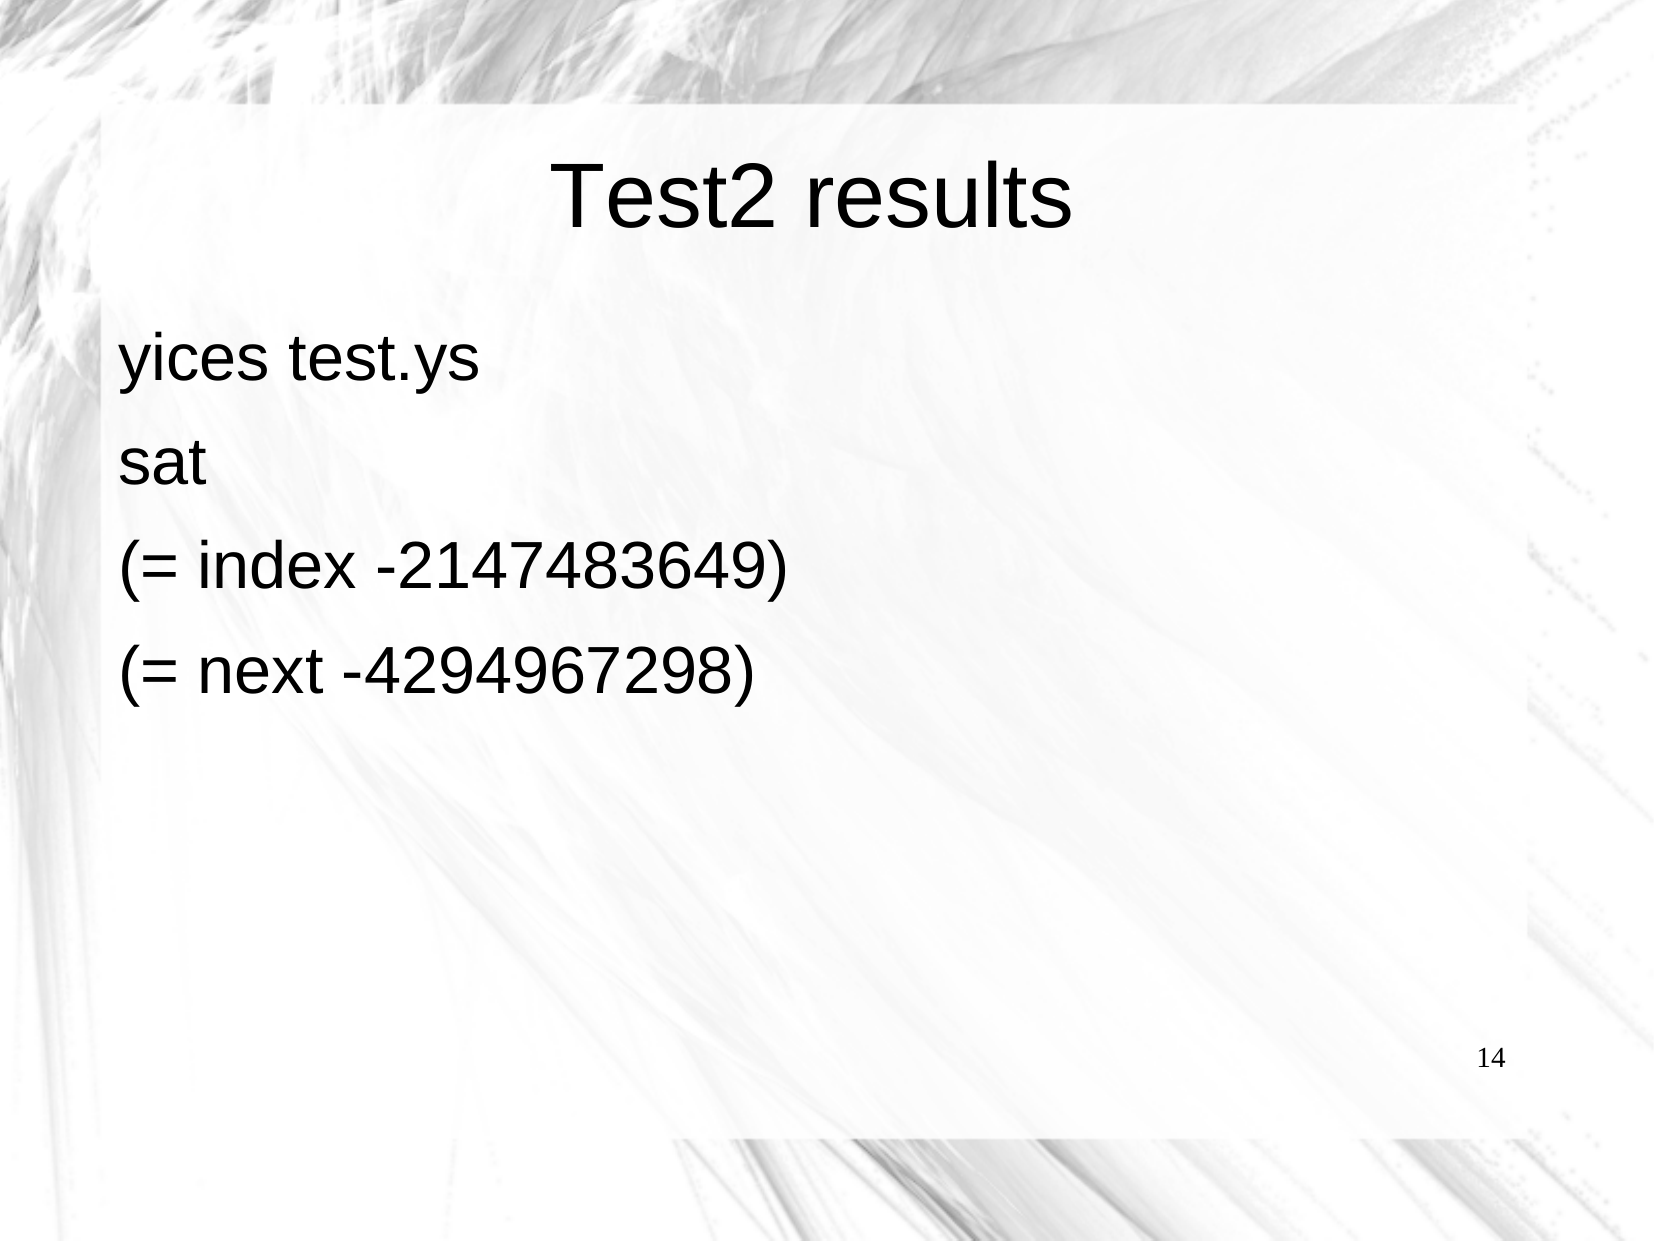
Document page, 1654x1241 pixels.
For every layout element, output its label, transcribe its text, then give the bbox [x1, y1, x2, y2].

title Test2 results [118, 112, 1506, 281]
list yices test.ys sat (= index -2147483649) (= next -4294967298) [118, 319, 1571, 1039]
picture [0, 0, 1654, 1241]
